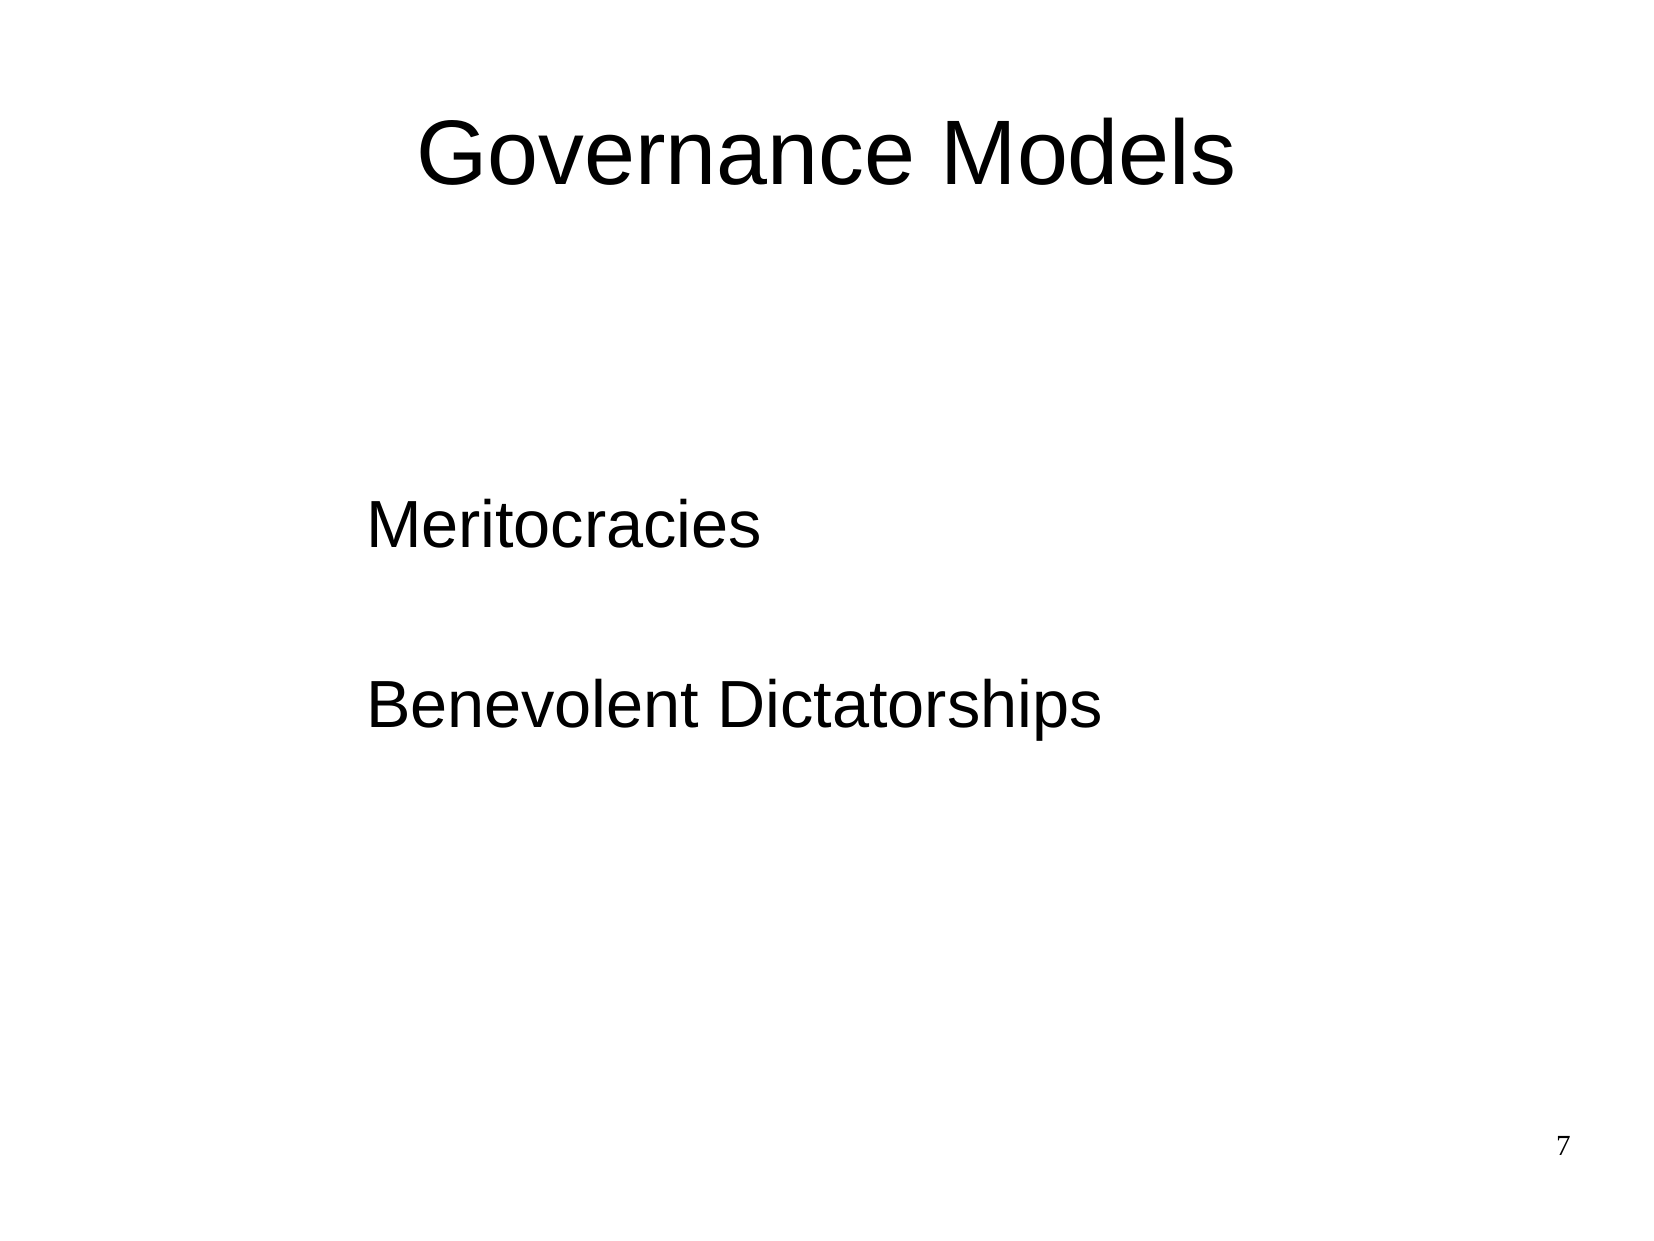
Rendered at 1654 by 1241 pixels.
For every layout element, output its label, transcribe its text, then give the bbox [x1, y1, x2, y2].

list Meritocracies Benevolent Dictatorships [348, 487, 1279, 751]
title Governance Models [82, 49, 1571, 257]
